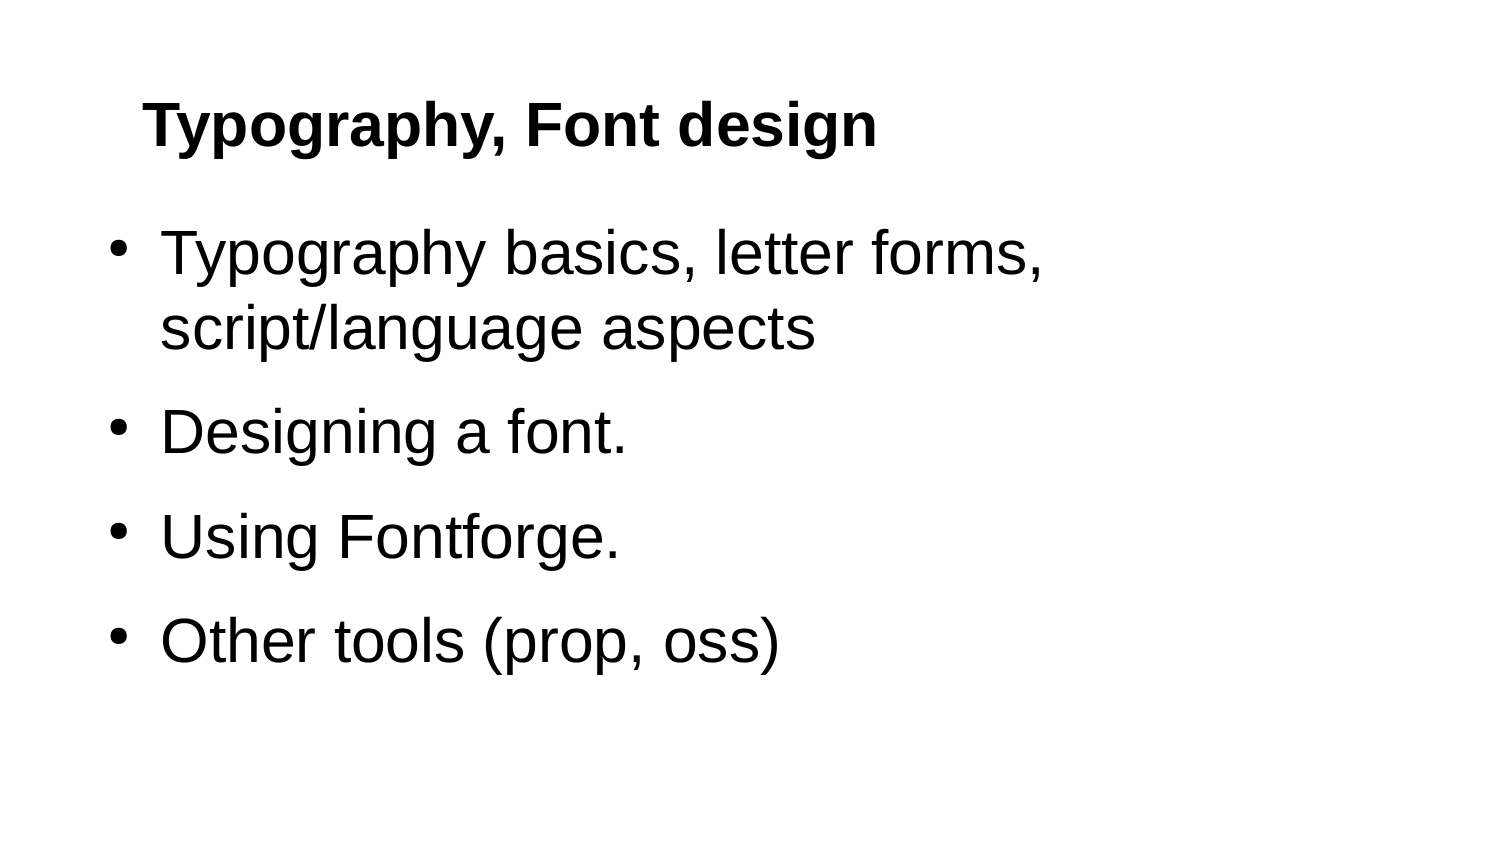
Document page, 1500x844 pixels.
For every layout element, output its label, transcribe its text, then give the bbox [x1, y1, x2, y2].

title Typography, Font design [75, 33, 1425, 175]
list Typography basics, letter forms, script/language aspects Designing a font. Using Fontforge. Other tools (prop, oss) [75, 196, 1425, 808]
